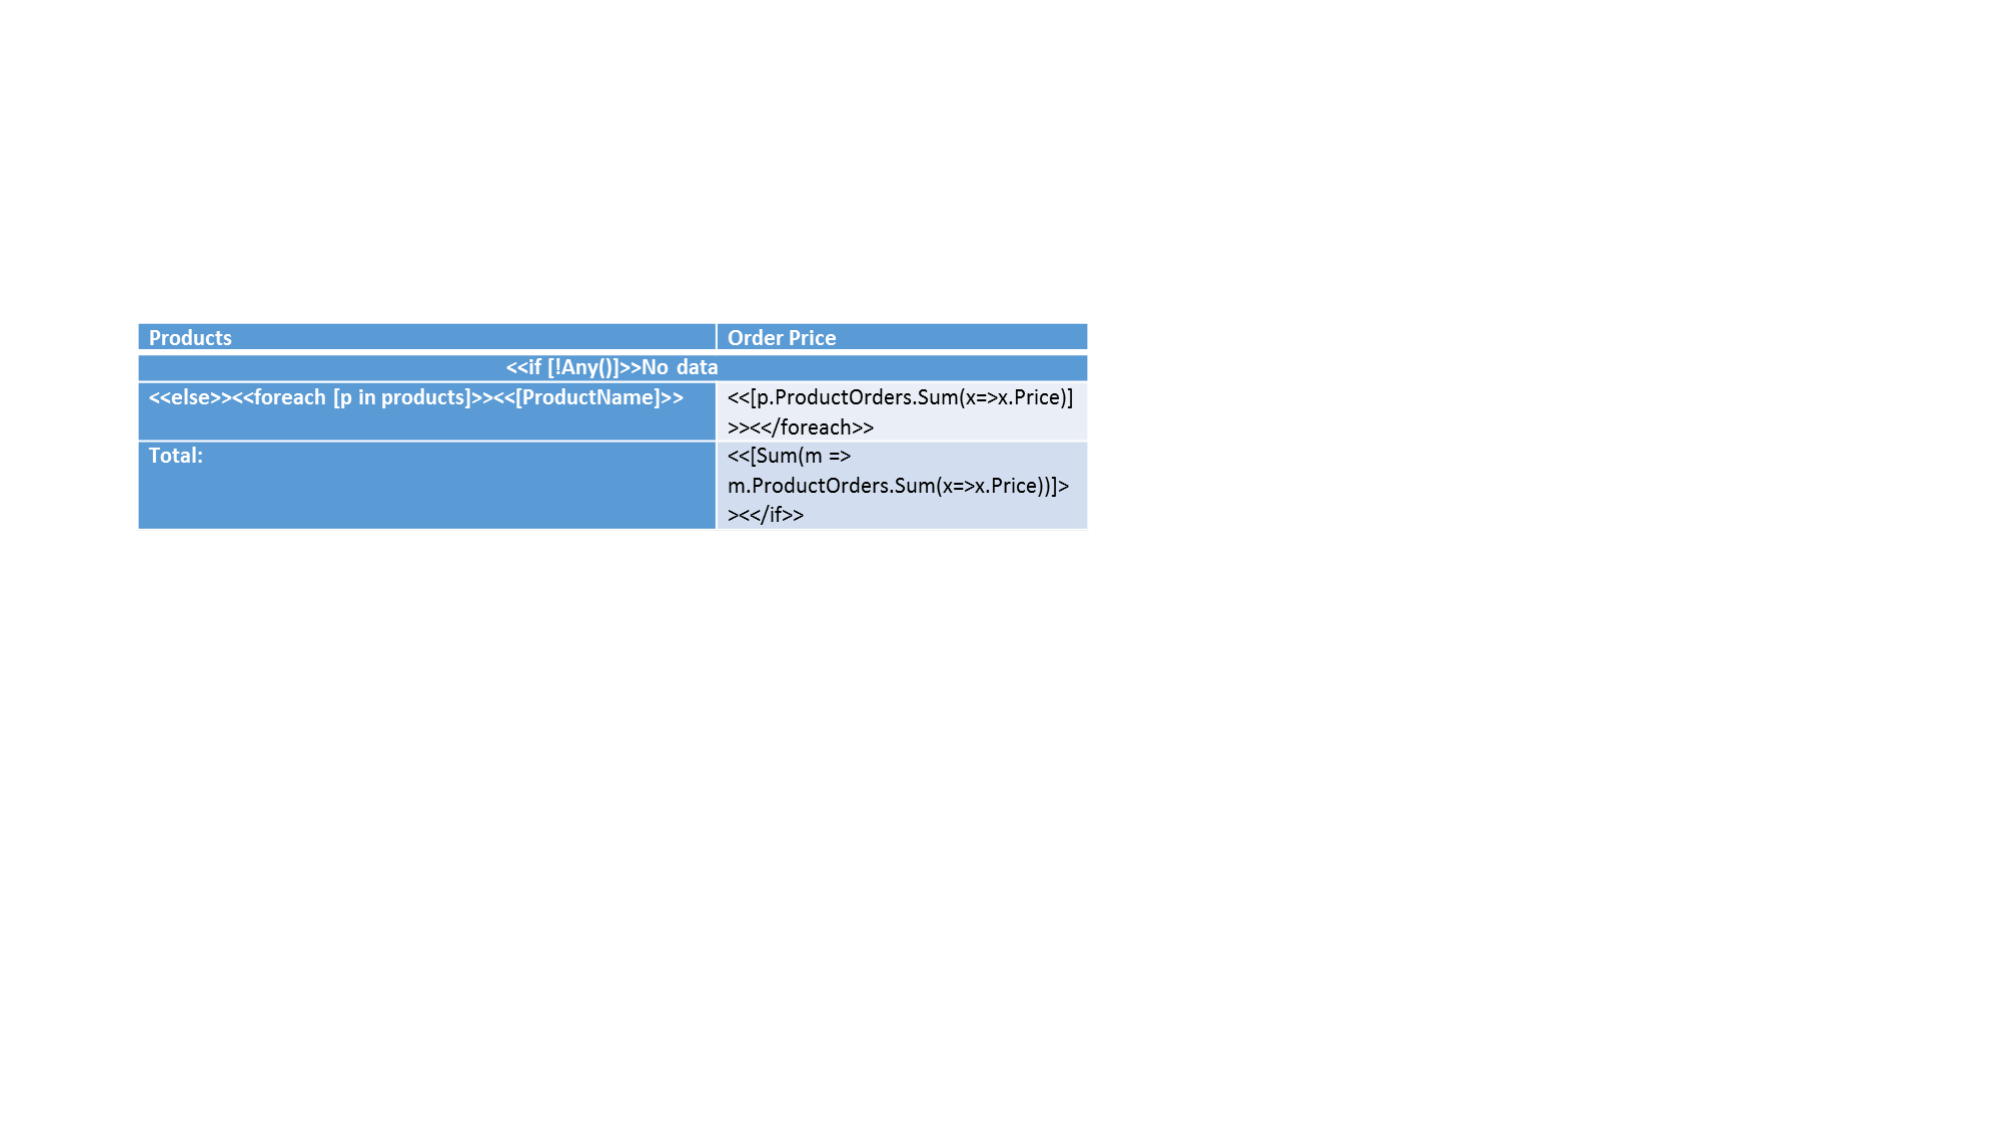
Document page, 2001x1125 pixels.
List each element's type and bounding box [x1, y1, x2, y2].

picture [137, 316, 1089, 544]
